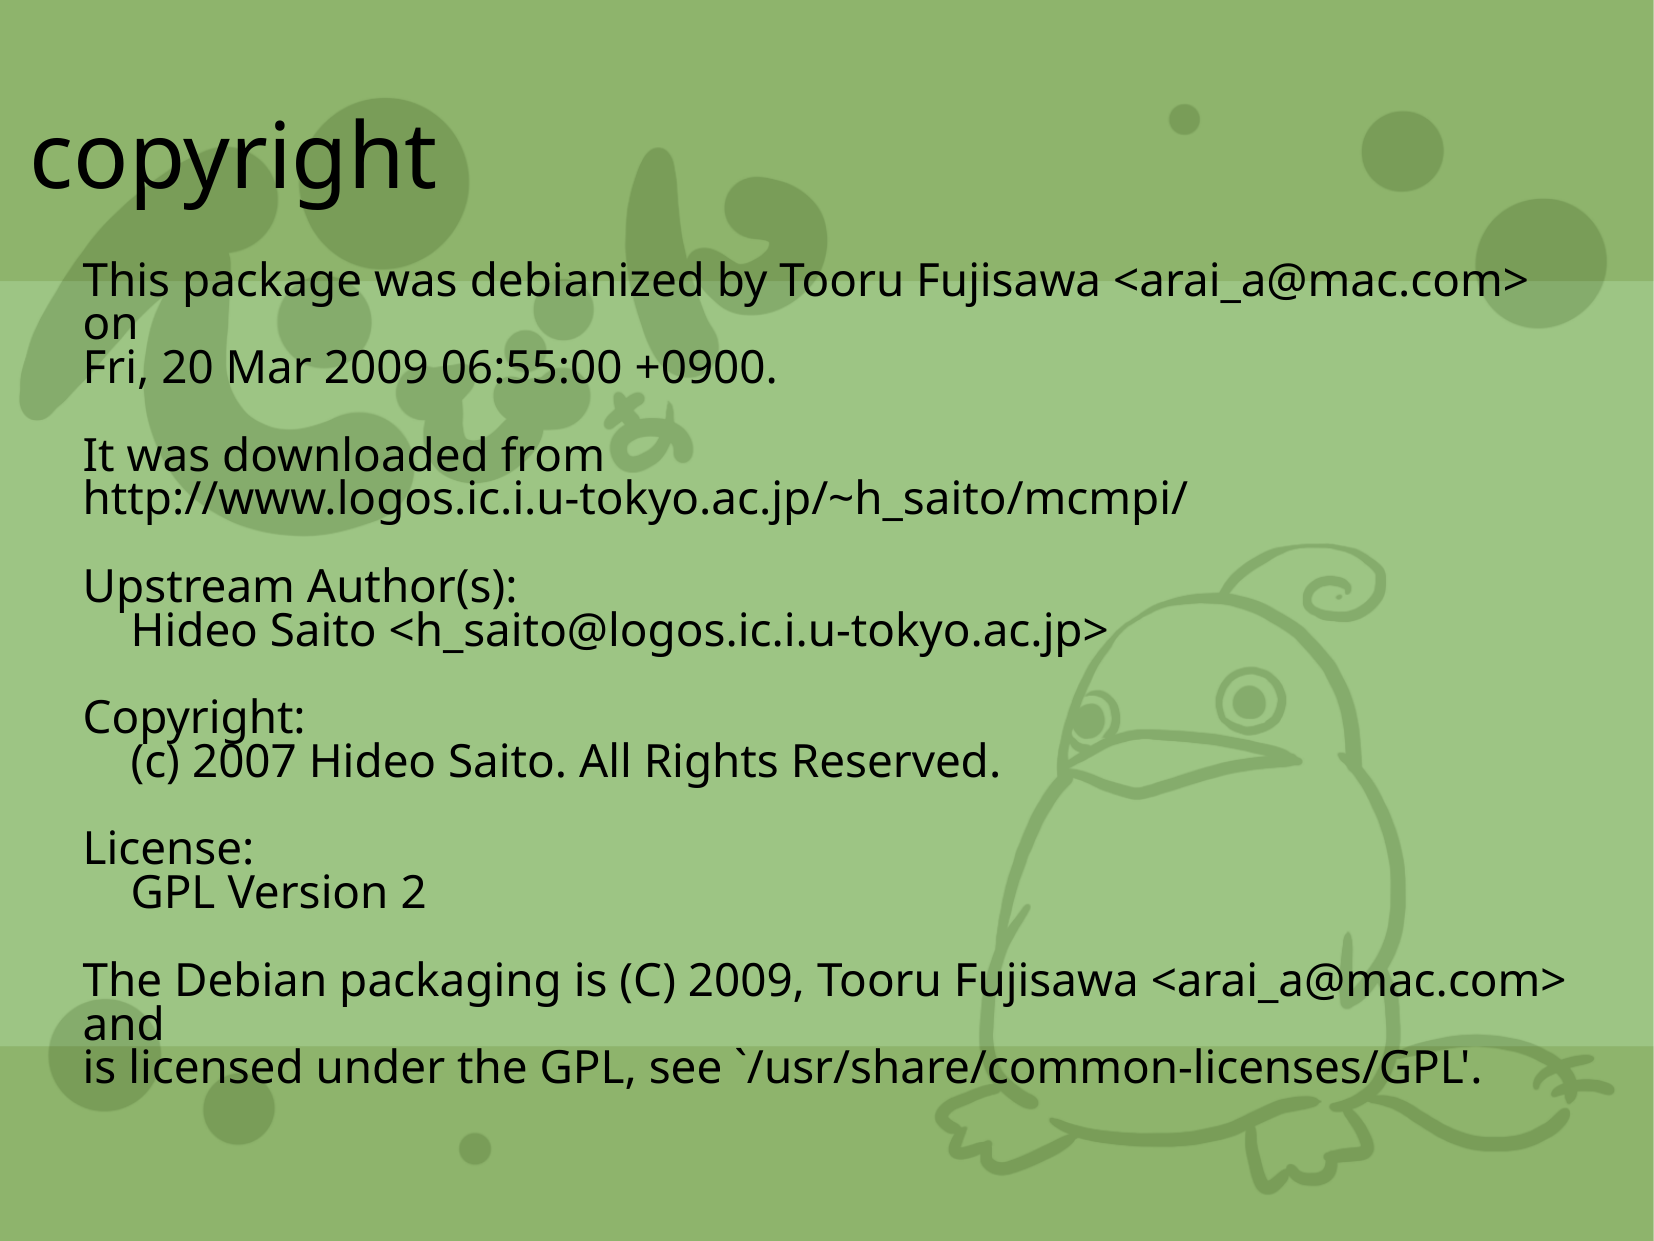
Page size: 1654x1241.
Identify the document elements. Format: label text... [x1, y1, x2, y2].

picture [0, 0, 1654, 1241]
subtitle This package was debianized by Tooru Fujisawa <arai_a@mac.com> on Fri, 20 Mar 2009 06:55:00 +0900. It was downloaded from http://www.logos.ic.i.u-tokyo.ac.jp/~h_saito/mcmpi/ Upstream Author(s): Hideo Saito <h_saito@logos.ic.i.u-tokyo.ac.jp> Copyright: (c) 2007 Hideo Saito. All Rights Reserved. License: GPL Version 2 The Debian packaging is (C) 2009, Tooru Fujisawa <arai_a@mac.com> and is licensed under the GPL, see `/usr/share/common-licenses/GPL'. [82, 237, 1571, 1161]
title copyright [29, 56, 1625, 250]
